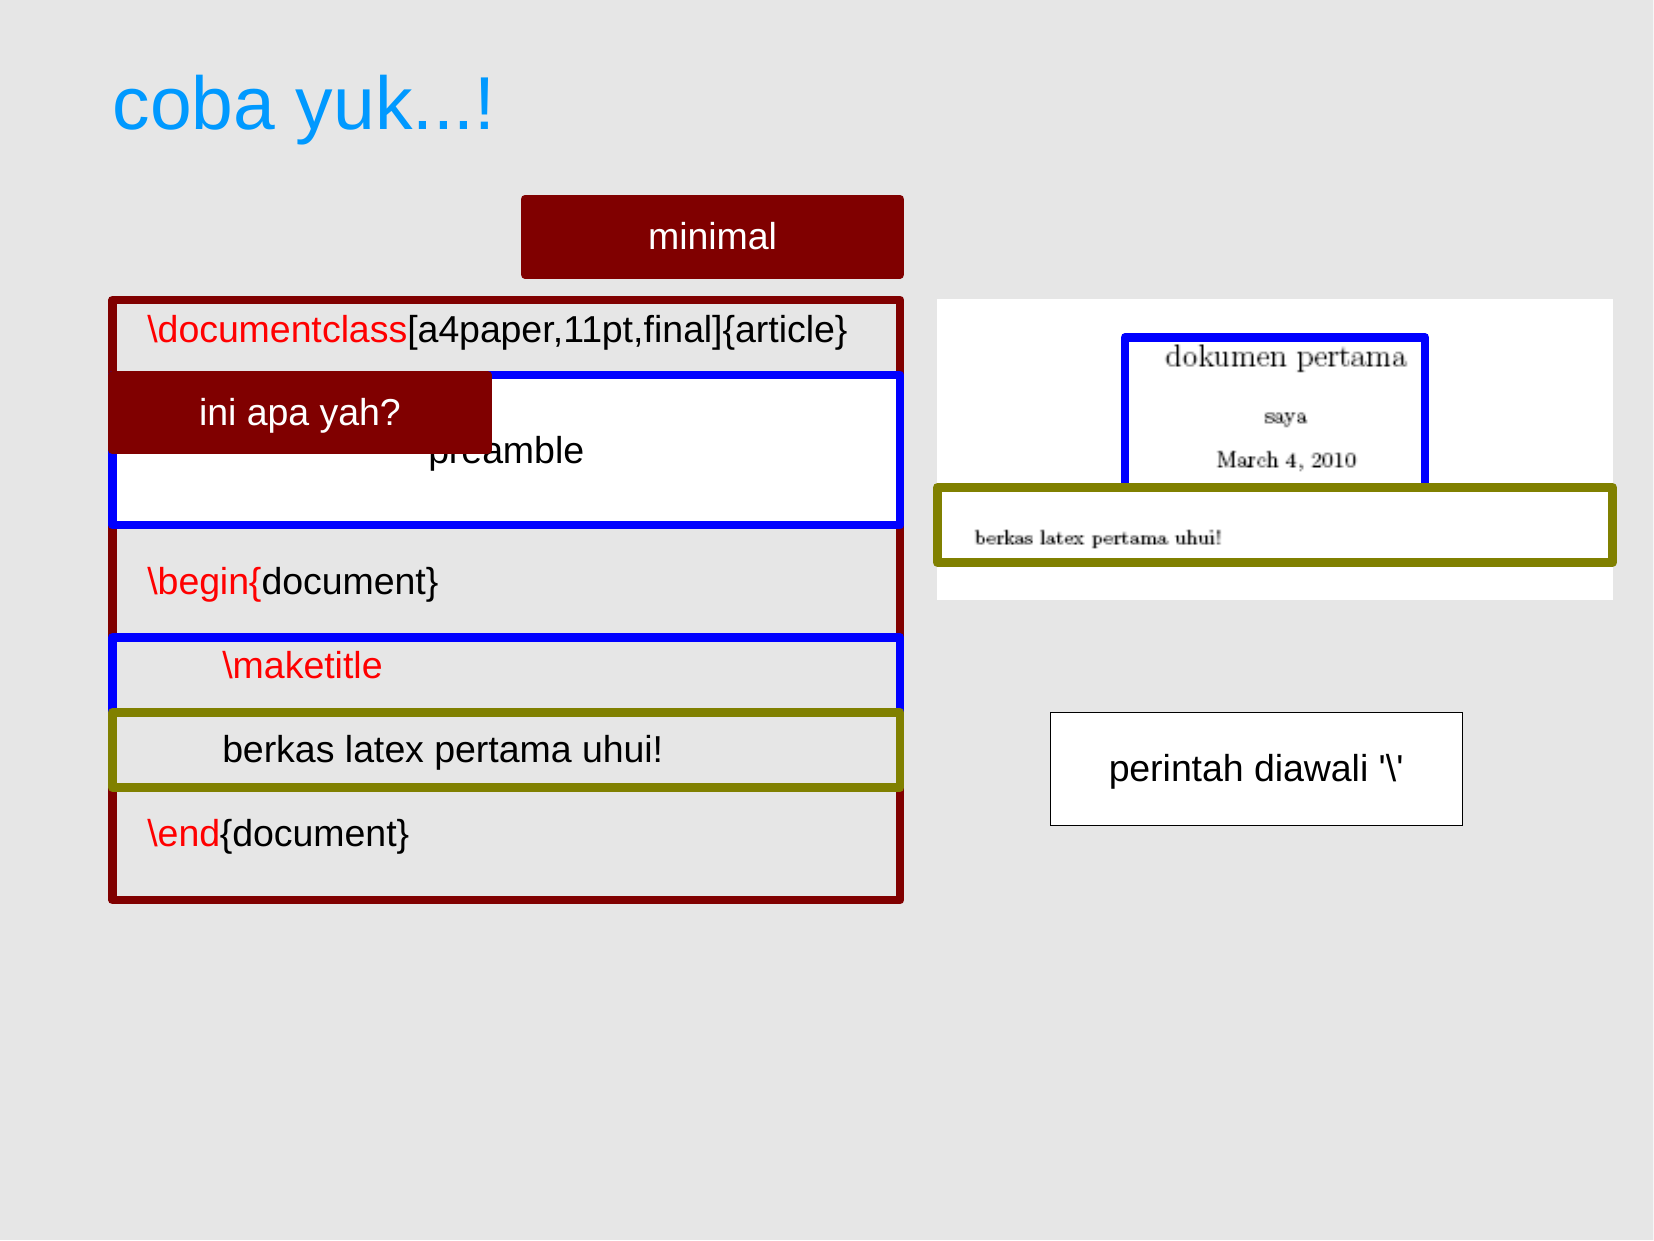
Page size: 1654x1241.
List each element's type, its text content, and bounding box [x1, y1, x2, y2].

text_box \documentclass[a4paper,11pt,final]{article} \title{dokumen pertama} \author{saya} \begin{document} \maketitle berkas latex pertama uhui! \end{document} [132, 717, 863, 783]
text_box \documentclass[a4paper,11pt,final]{article} \title{dokumen pertama} \author{saya} \begin{document} \maketitle berkas latex pertama uhui! \end{document} [132, 792, 863, 863]
text_box minimal [525, 199, 901, 275]
text_box \documentclass[a4paper,11pt,final]{article} \title{dokumen pertama} \author{saya} \begin{document} \maketitle berkas latex pertama uhui! \end{document} [132, 304, 863, 371]
picture [942, 492, 1608, 558]
picture [1129, 342, 1421, 483]
text_box \documentclass[a4paper,11pt,final]{article} \title{dokumen pertama} \author{saya} \begin{document} \maketitle berkas latex pertama uhui! \end{document} [132, 642, 863, 708]
picture [937, 567, 1613, 601]
text_box \documentclass[a4paper,11pt,final]{article} \title{dokumen pertama} \author{saya} \begin{document} \maketitle berkas latex pertama uhui! \end{document} [132, 529, 863, 633]
picture [937, 299, 1613, 483]
text_box preamble [117, 379, 896, 521]
text_box ini apa yah? [112, 375, 488, 451]
title coba yuk...! [112, 56, 1571, 151]
text_box perintah diawali '\' [1050, 712, 1463, 826]
